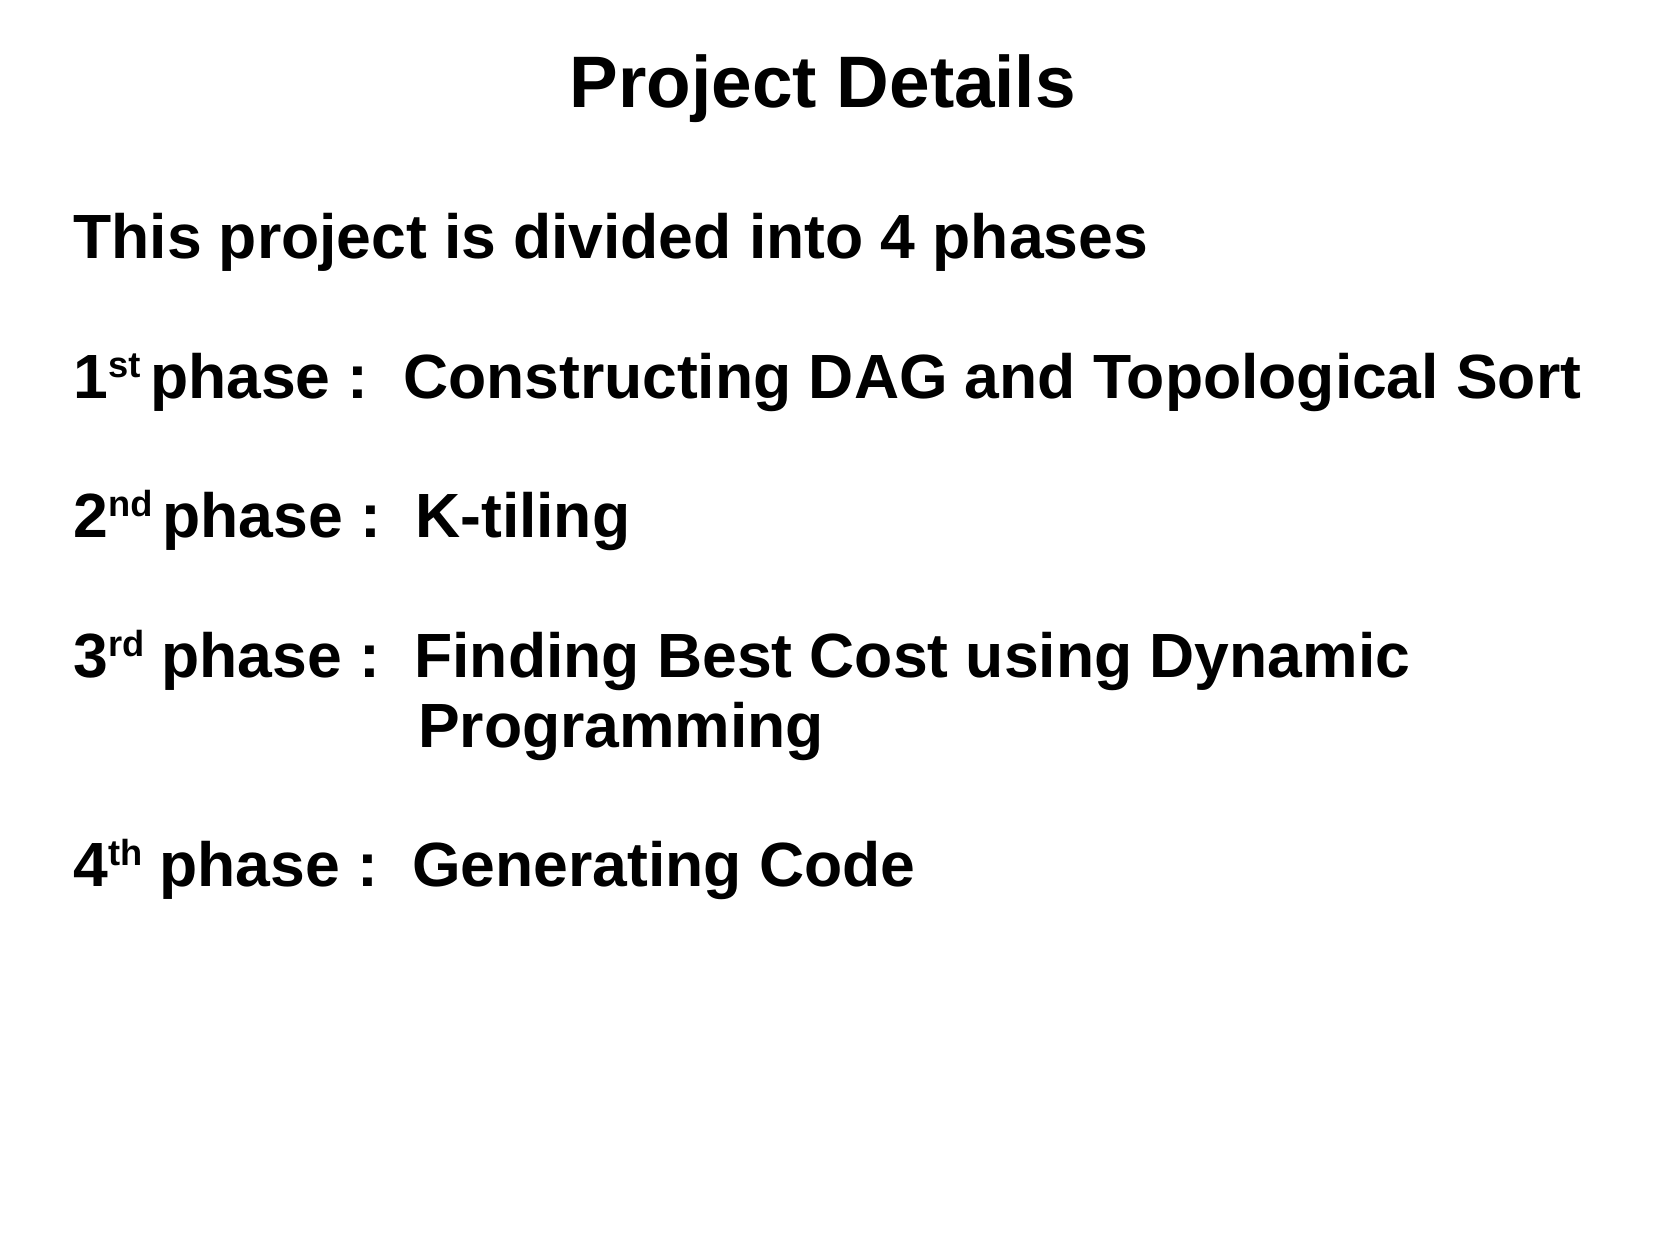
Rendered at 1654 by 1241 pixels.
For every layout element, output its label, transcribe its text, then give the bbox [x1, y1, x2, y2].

text_box This project is divided into 4 phases 1st phase : Constructing DAG and Topological Sort 2nd phase : K-tiling 3rd phase : Finding Best Cost using Dynamic Programming 4th phase : Generating Code [58, 194, 1622, 918]
text_box Project Details [555, 33, 1146, 130]
